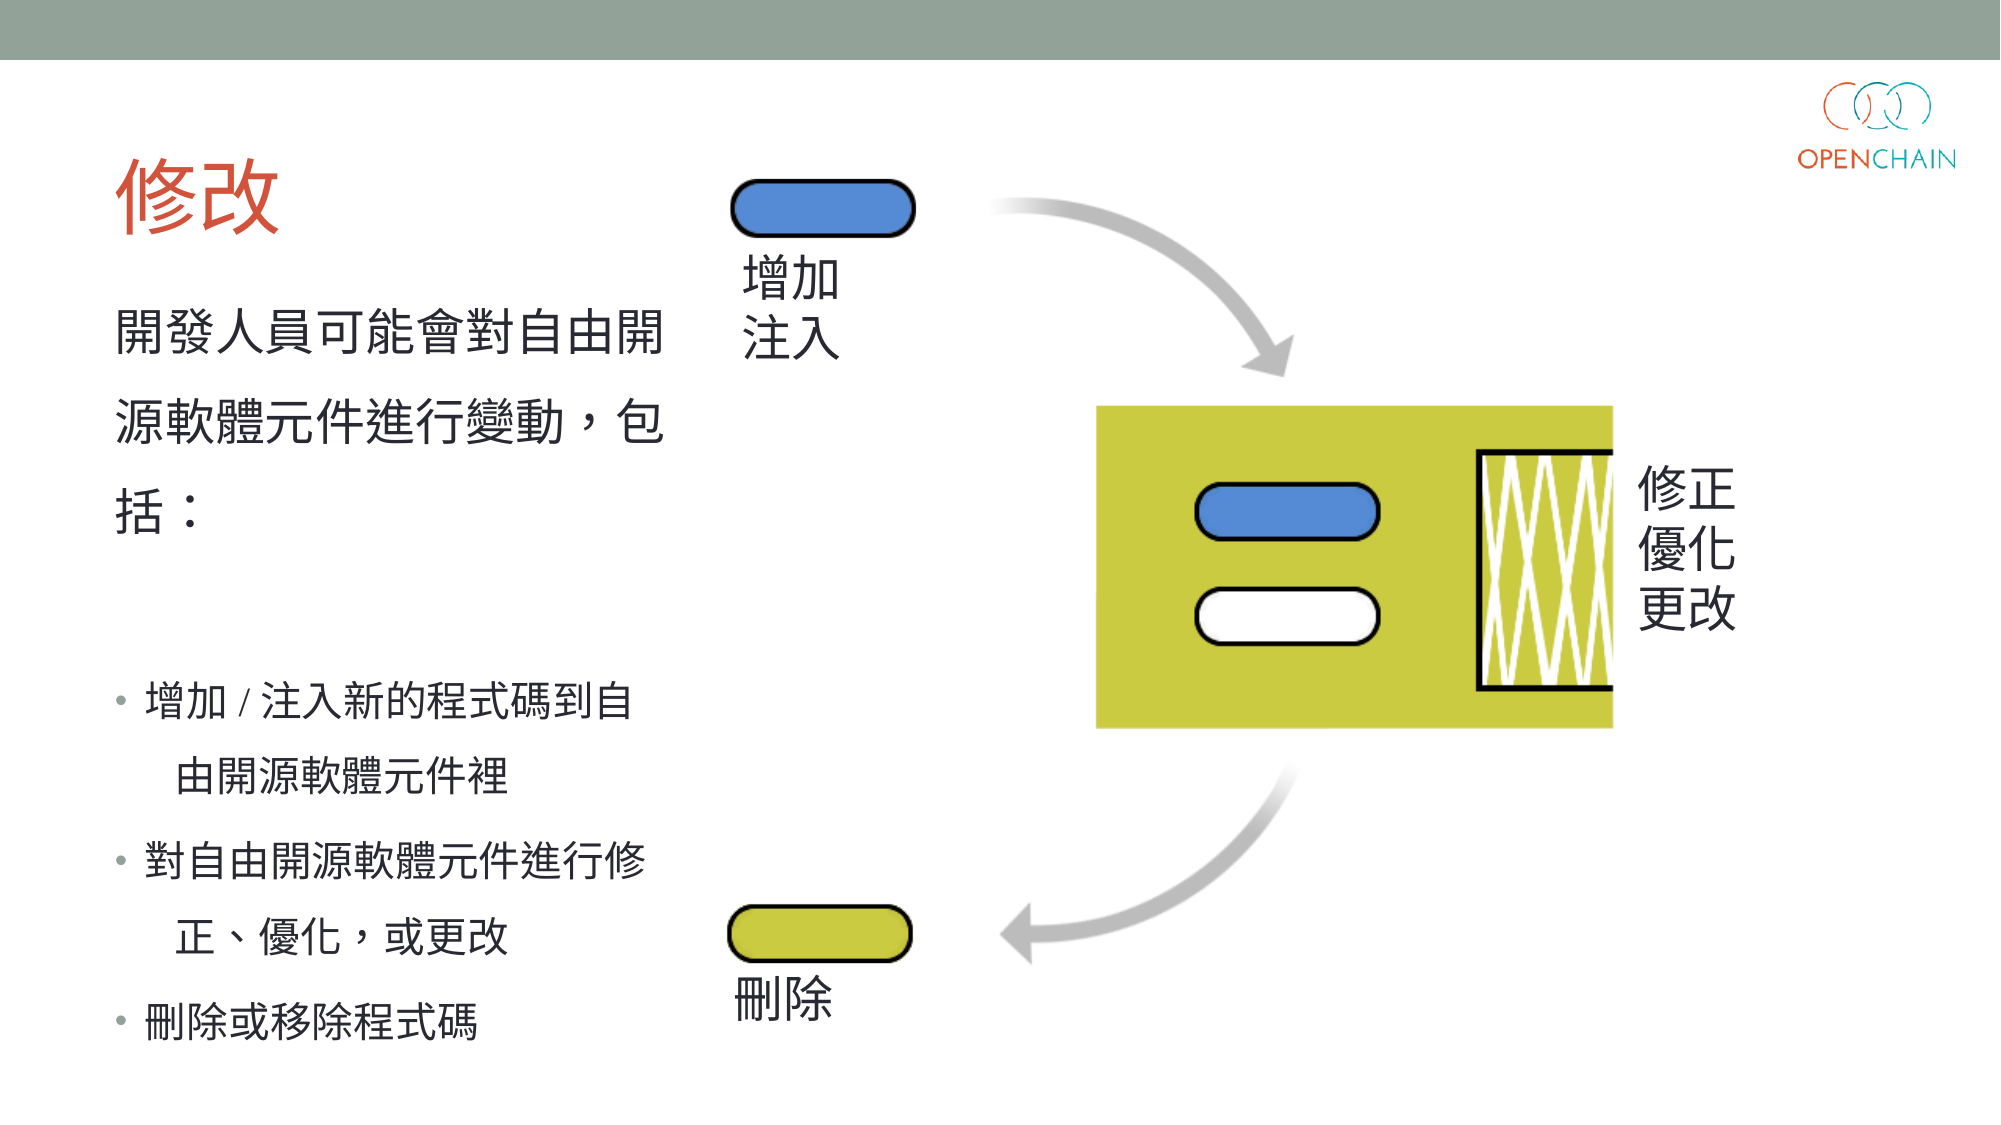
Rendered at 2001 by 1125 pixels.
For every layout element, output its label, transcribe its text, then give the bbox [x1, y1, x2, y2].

text_box 刪除 [718, 960, 1037, 1036]
picture [574, 79, 1825, 1034]
list 開發人員可能會對自由開源軟體元件進行變動，包括： 增加/注入新的程式碼到自由開源軟體元件裡 對自由開源軟體元件進行修正、優化，或更改 刪除或移除程式碼 [99, 262, 692, 1063]
title 修改 [1825, 87, 1900, 251]
text_box 增加 注入 [726, 239, 1012, 422]
title 修改 [99, 87, 574, 251]
text_box 修正 優化 更改 [1622, 450, 1927, 708]
